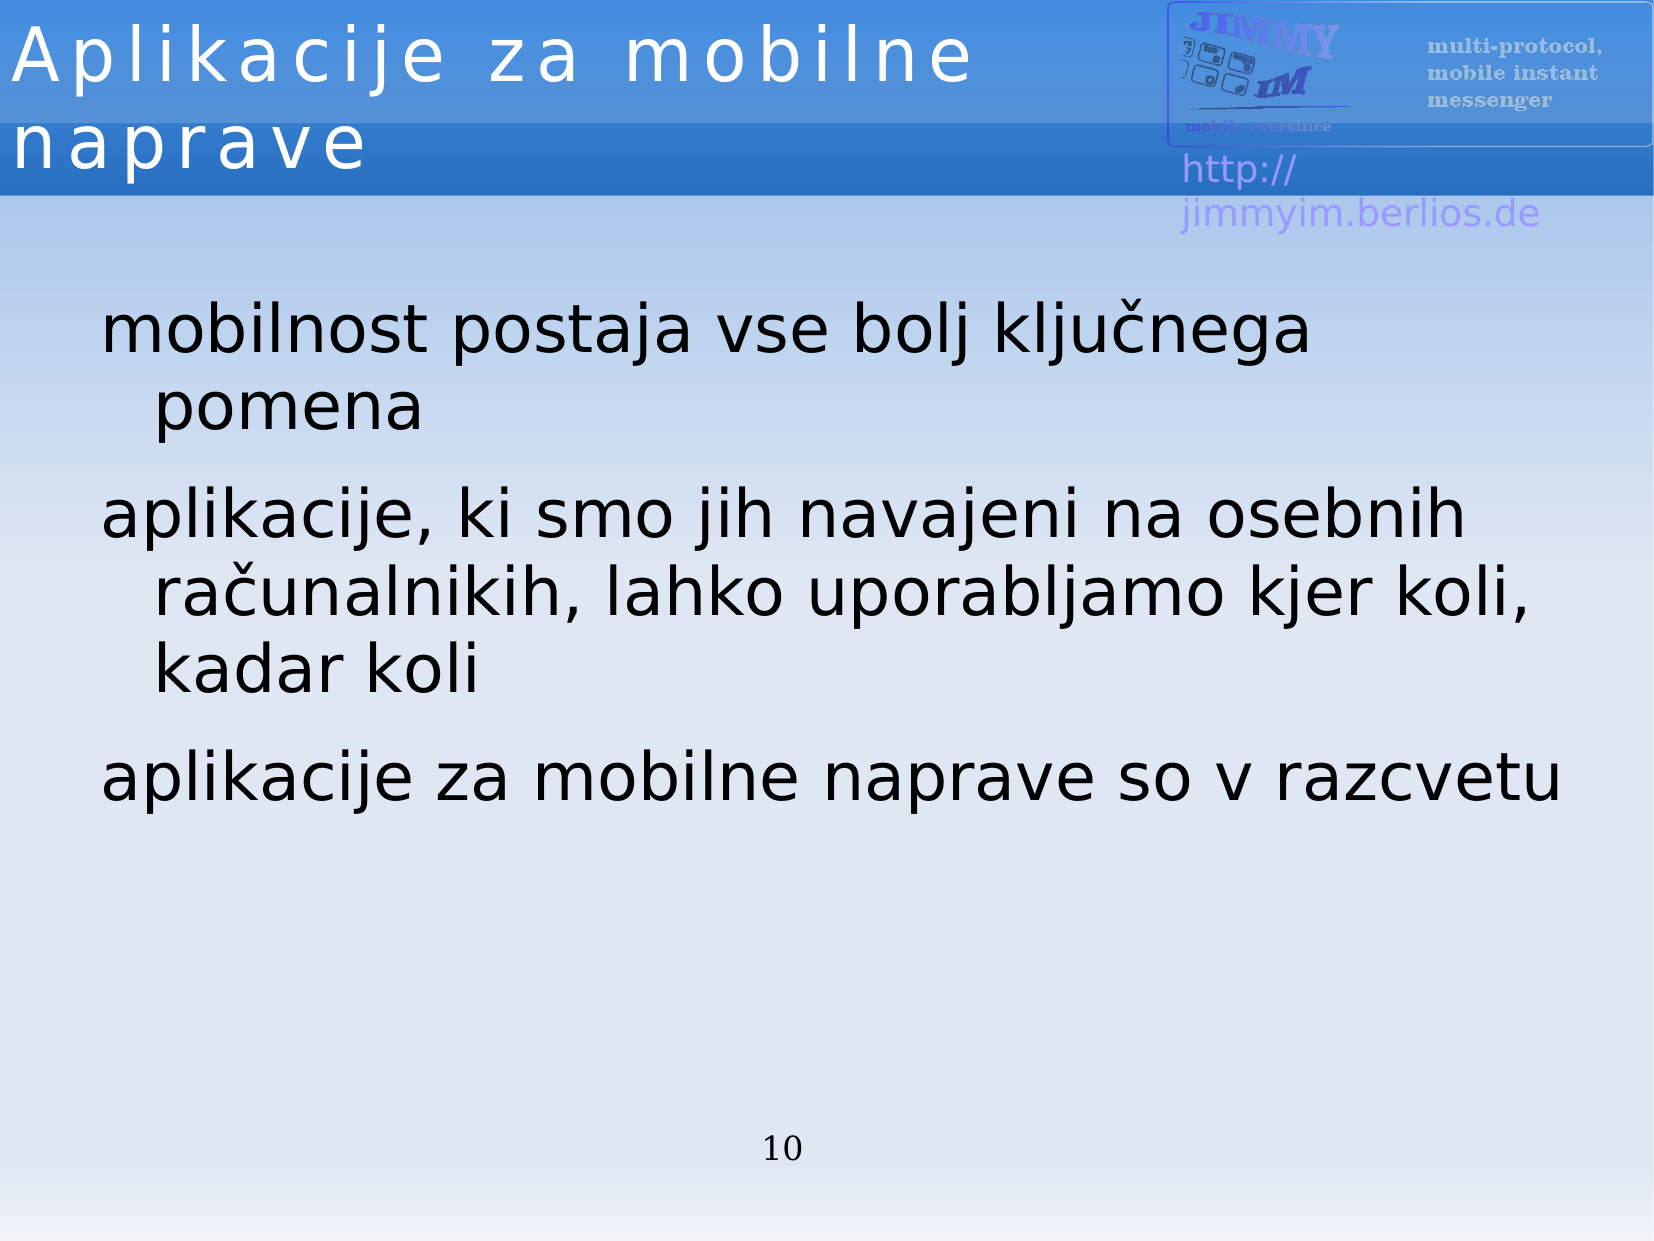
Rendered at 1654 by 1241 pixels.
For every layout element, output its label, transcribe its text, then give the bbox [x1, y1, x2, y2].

list mobilnost postaja vse bolj ključnega pomena aplikacije, ki smo jih navajeni na osebnih računalnikih, lahko uporabljamo kjer koli, kadar koli aplikacije za mobilne naprave so v razcvetu [82, 290, 1571, 1094]
picture [0, 0, 1654, 1241]
title Aplikacije za mobilne naprave [11, 0, 1167, 199]
